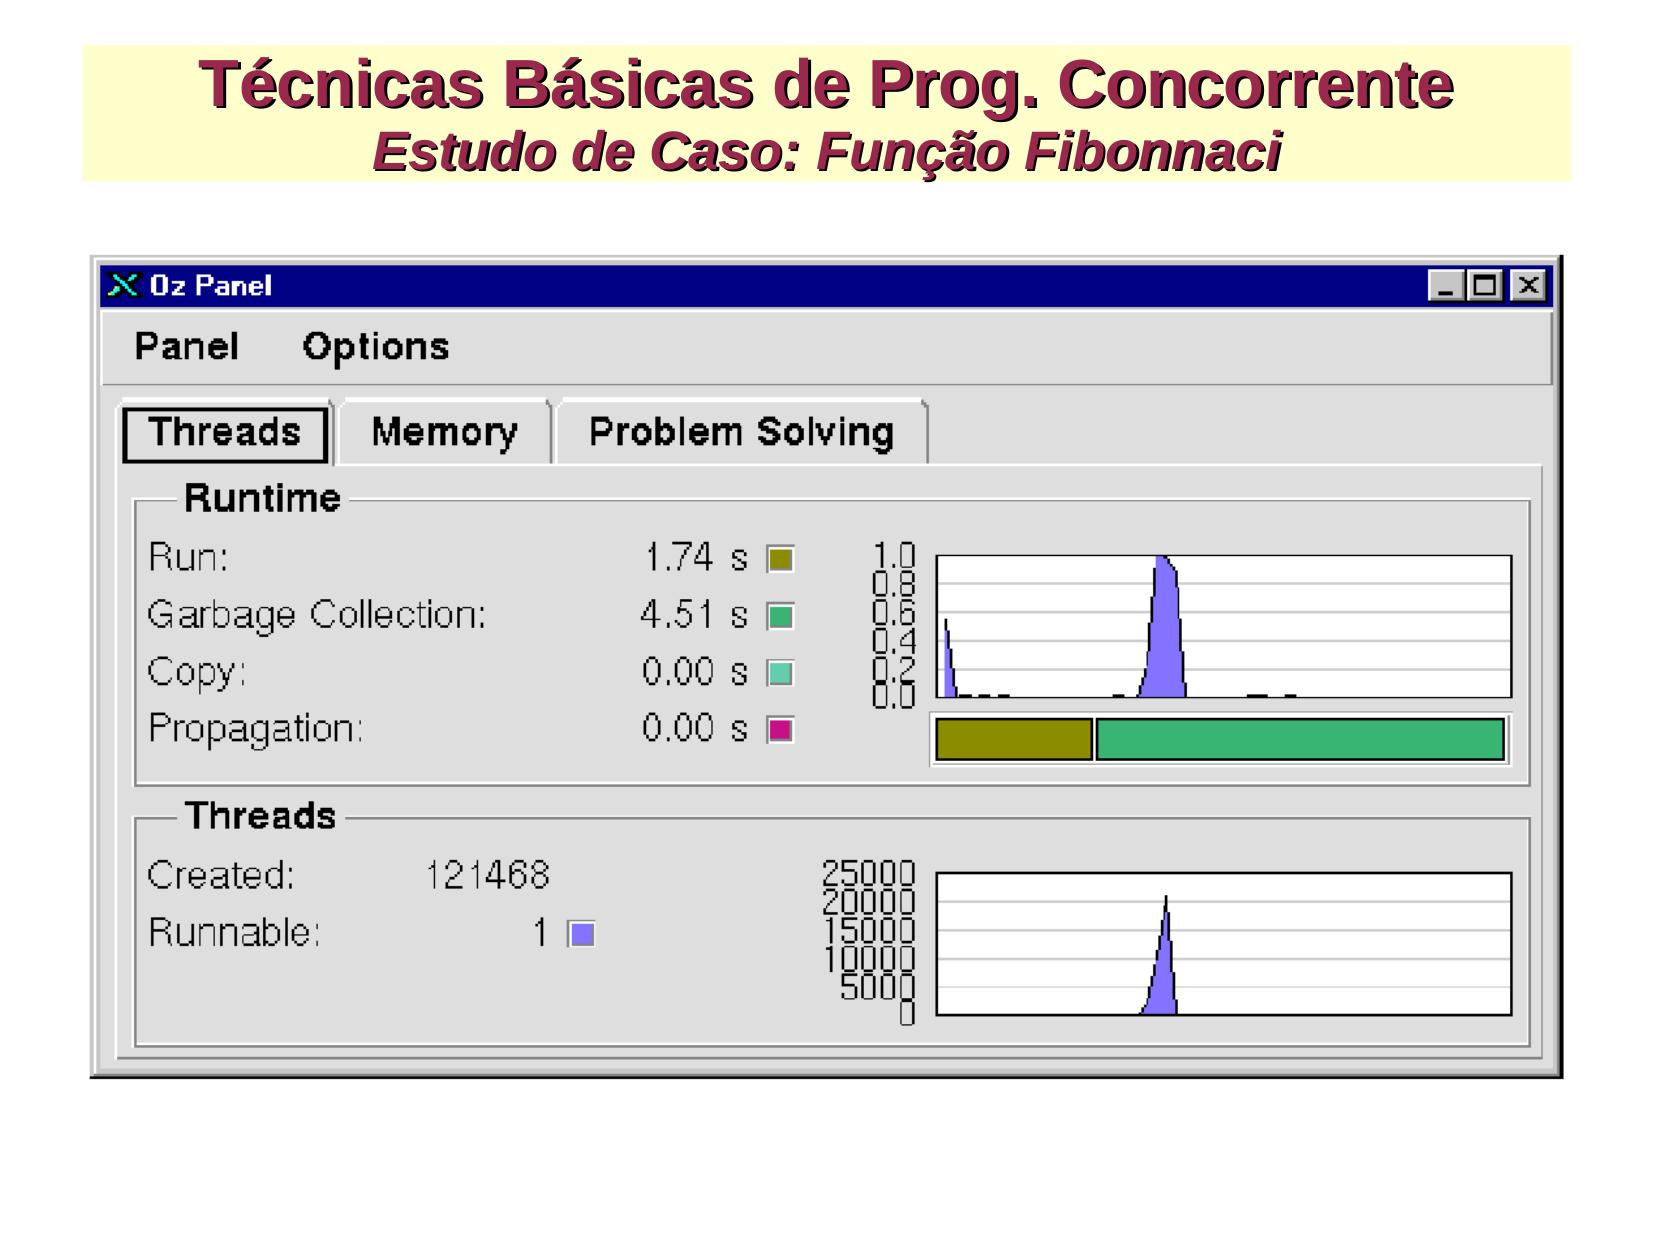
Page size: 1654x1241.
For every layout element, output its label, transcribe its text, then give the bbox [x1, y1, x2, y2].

picture [86, 242, 1565, 1087]
title Técnicas Básicas de Prog. Concorrente Estudo de Caso: Função Fibonnaci [82, 45, 1571, 182]
